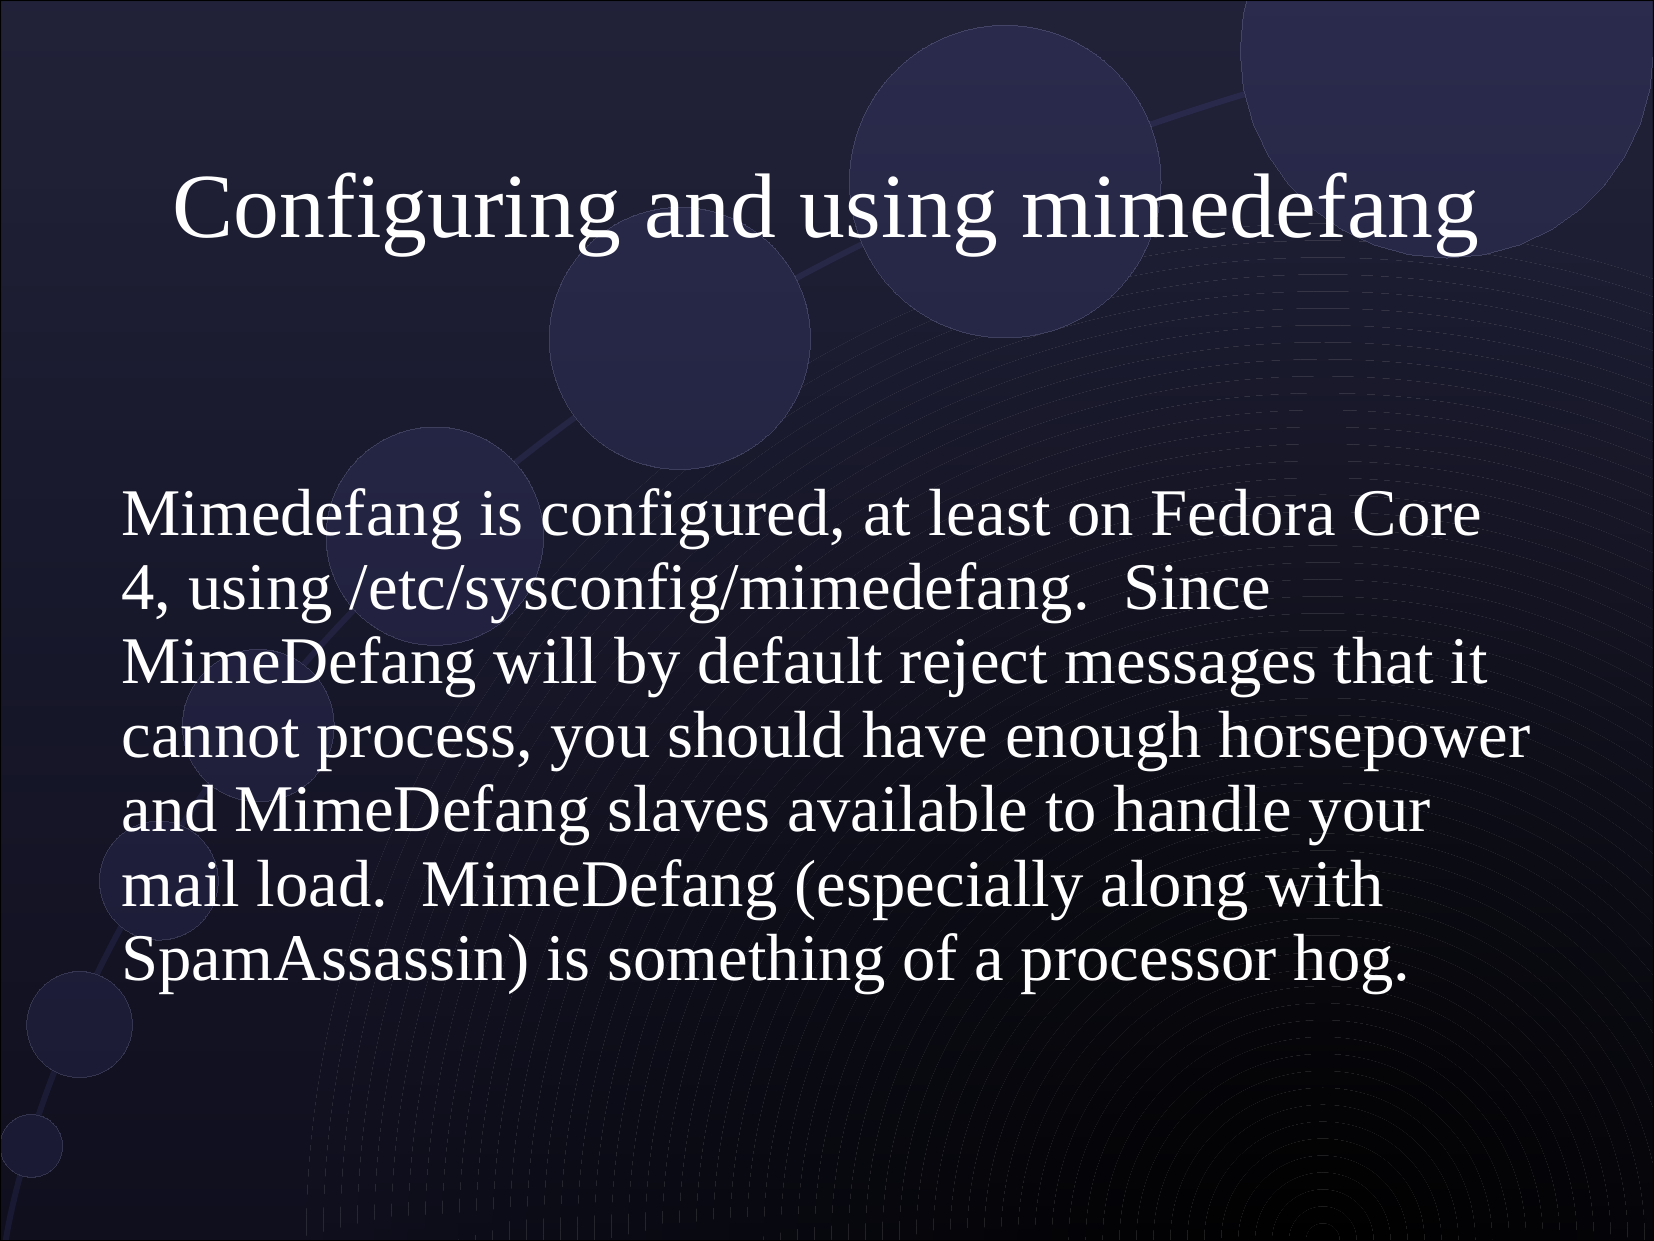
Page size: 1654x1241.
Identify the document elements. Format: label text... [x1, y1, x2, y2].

subtitle Mimedefang is configured, at least on Fedora Core 4, using /etc/sysconfig/mimedefang. Since MimeDefang will by default reject messages that it cannot process, you should have enough horsepower and MimeDefang slaves available to handle your mail load. MimeDefang (especially along with SpamAssassin) is something of a processor hog. [121, 344, 1534, 1127]
title Configuring and using mimedefang [121, 95, 1534, 318]
